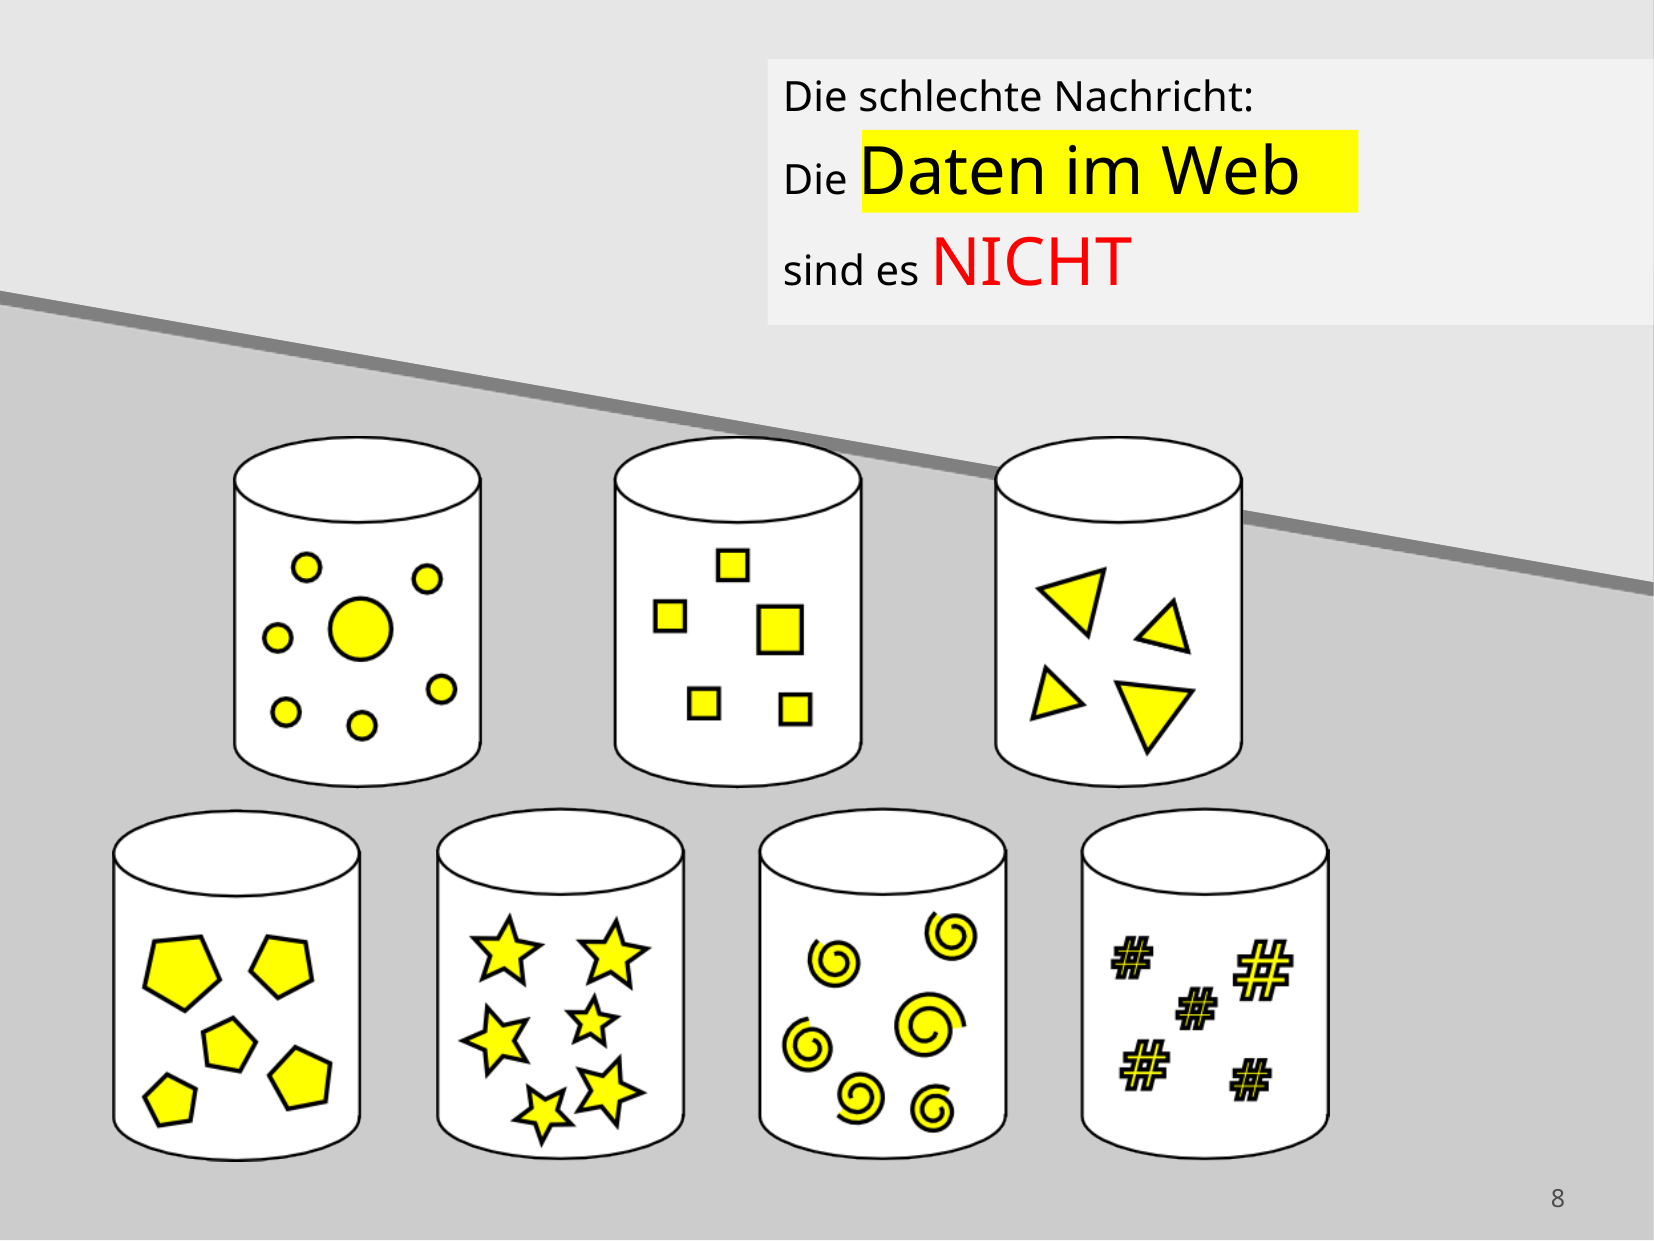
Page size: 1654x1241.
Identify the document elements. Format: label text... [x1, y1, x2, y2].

text_box [767, 59, 1654, 325]
text_box Die schlechte Nachricht: Die Daten im Web sind es NICHT [768, 59, 1571, 319]
picture [112, 436, 1330, 1162]
